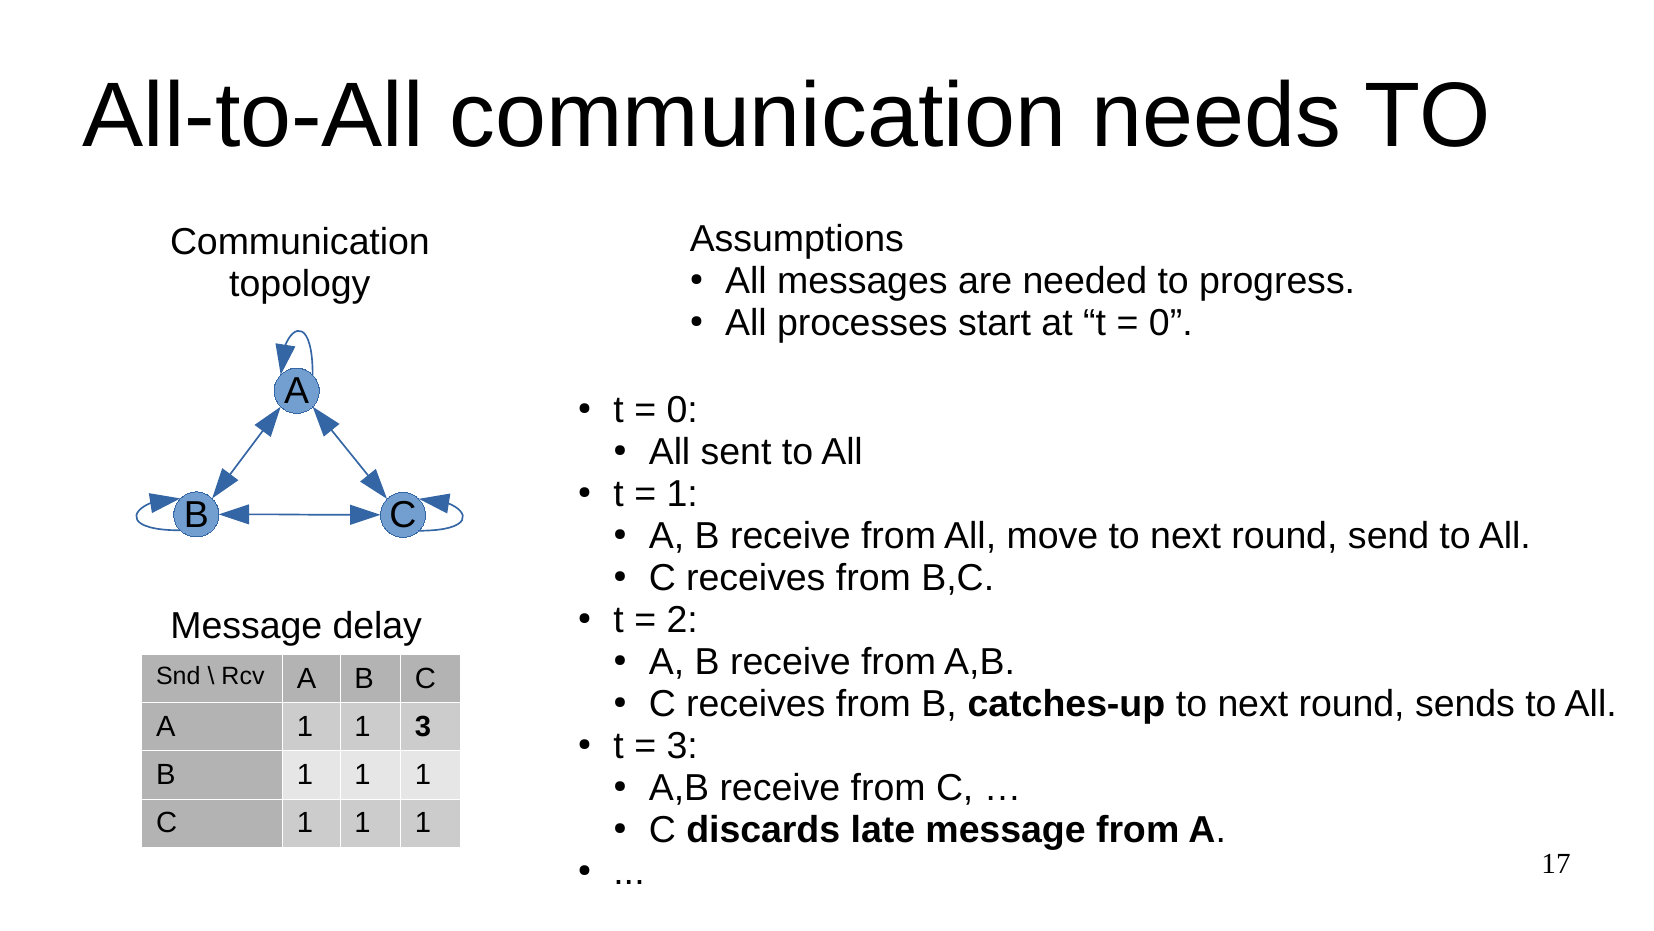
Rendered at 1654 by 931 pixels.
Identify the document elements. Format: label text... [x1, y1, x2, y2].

table_cell C [142, 800, 282, 847]
table_cell 1 [341, 703, 400, 750]
text_box t = 0: All sent to All t = 1: A, B receive from All, move to next round, send to All. C receives from B,C. t = 2: A, B receive from A,B. C receives from B, catches-up to next round, sends to All. t = 3: A,B receive from C, … C discards late message from A. ... [563, 381, 1643, 901]
table_cell 1 [283, 751, 340, 799]
table_header A [283, 655, 340, 702]
table_cell A [142, 703, 282, 750]
table_header B [341, 655, 400, 702]
text_box C [380, 492, 426, 538]
table_cell 3 [401, 703, 460, 750]
text_box B [173, 491, 219, 537]
title All-to-All communication needs TO [82, 37, 1571, 193]
table_cell B [142, 751, 282, 799]
table_cell 1 [401, 751, 460, 799]
text_box Communication topology [155, 213, 445, 313]
table_header C [401, 655, 460, 702]
table_cell 1 [283, 703, 340, 750]
text_box A [274, 368, 320, 414]
text_box Assumptions All messages are needed to progress. All processes start at “t = 0”. [675, 210, 1371, 351]
table_cell 1 [283, 800, 340, 847]
table_header Snd \ Rcv [142, 655, 282, 702]
table_cell 1 [341, 751, 400, 799]
table_cell 1 [341, 800, 400, 847]
text_box Message delay [155, 597, 437, 655]
table_cell 1 [401, 800, 460, 847]
